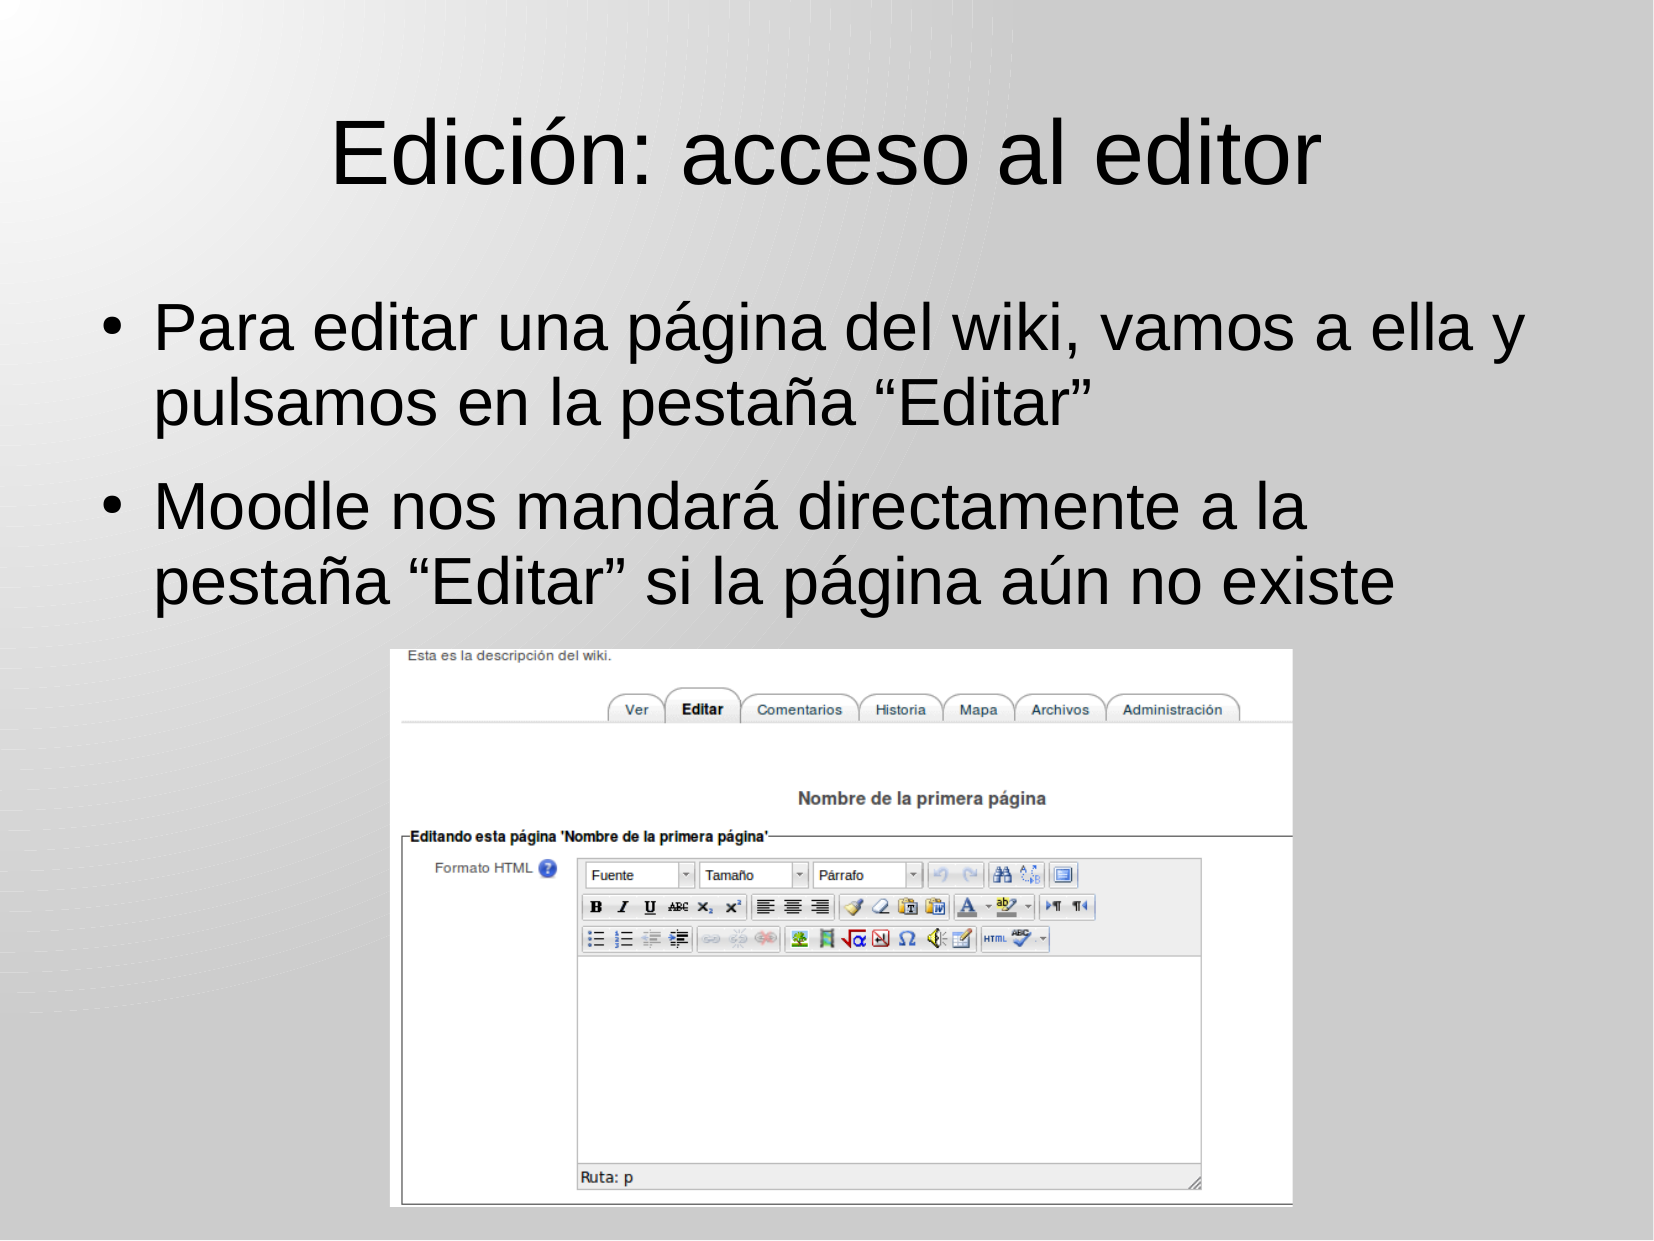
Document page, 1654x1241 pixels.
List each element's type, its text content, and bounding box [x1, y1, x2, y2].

title Edición: acceso al editor [82, 49, 1571, 257]
picture [389, 649, 1293, 1207]
list Para editar una página del wiki, vamos a ella y pulsamos en la pestaña “Editar” Moodle nos mandará directamente a la pestaña “Editar” si la página aún no existe [82, 290, 1538, 1109]
